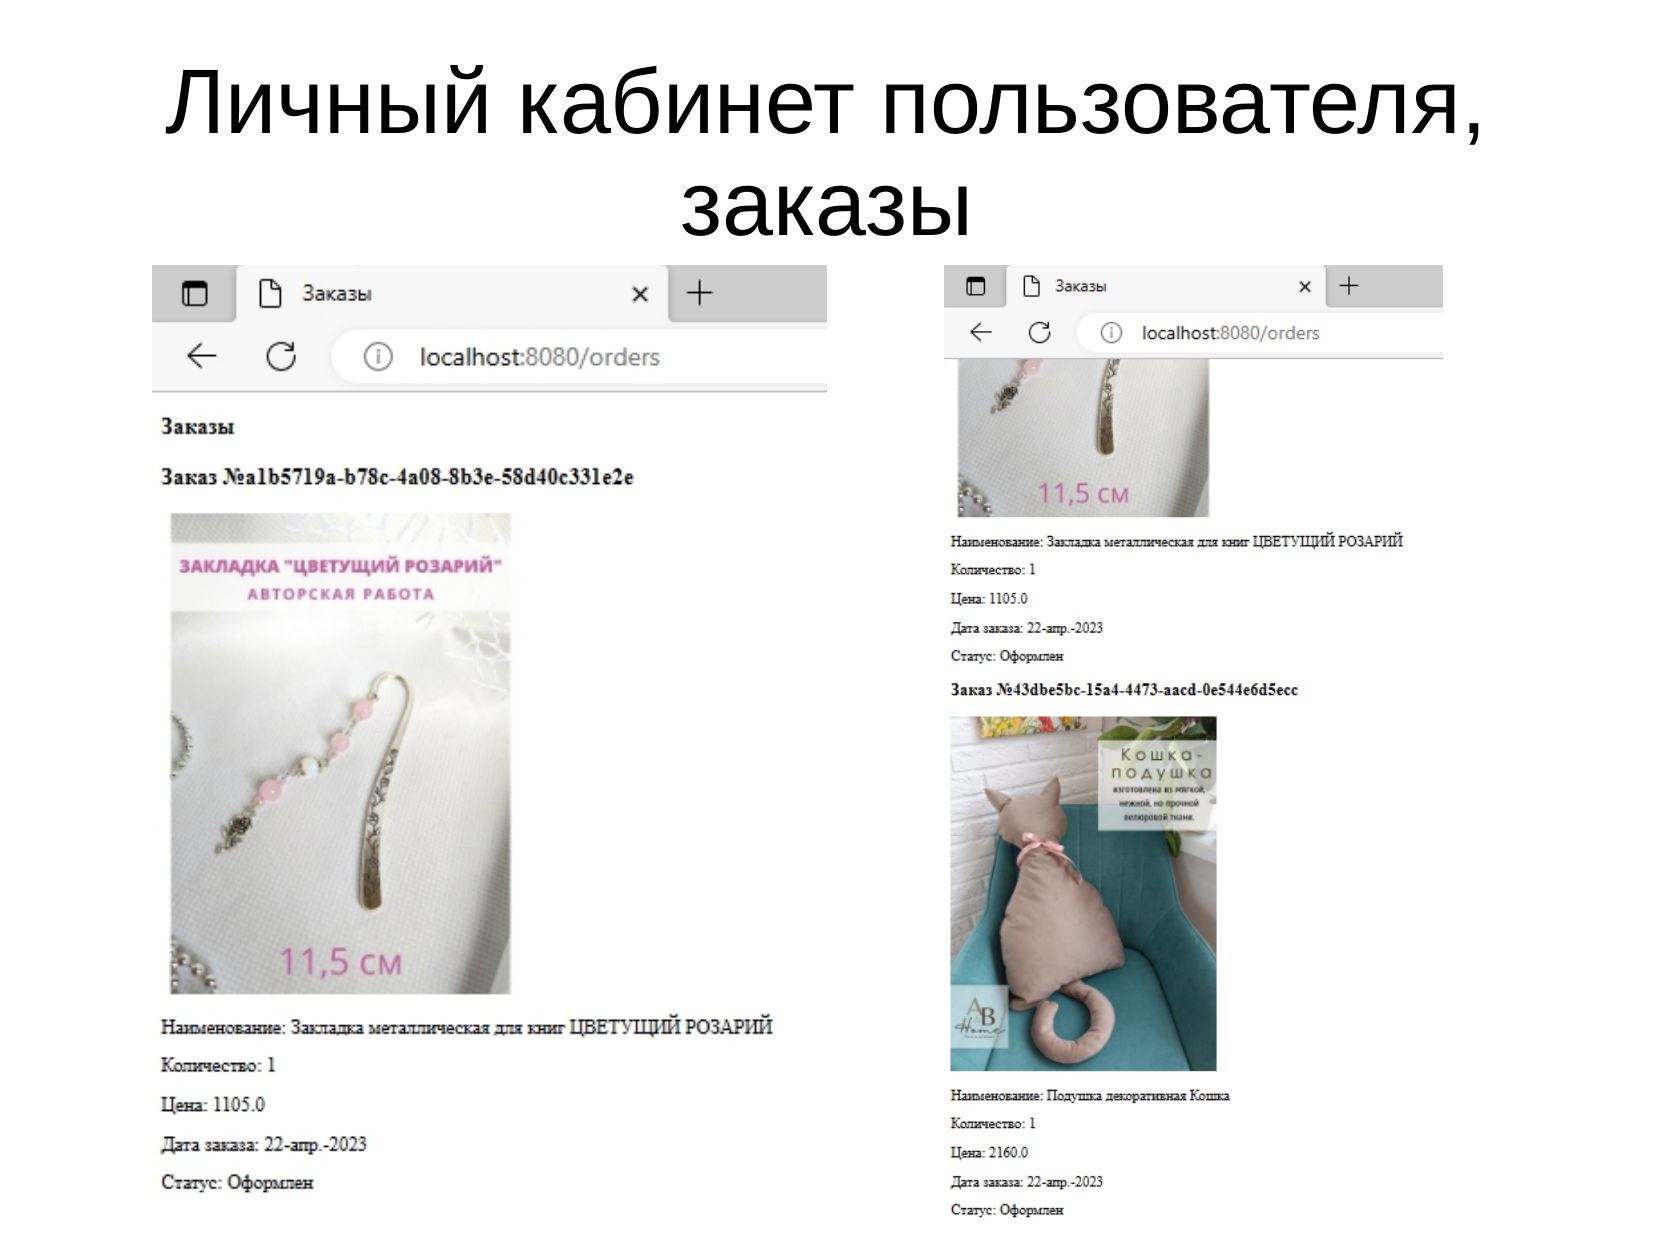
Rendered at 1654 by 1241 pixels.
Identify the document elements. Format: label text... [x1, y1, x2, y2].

title Личный кабинет пользователя, заказы [82, 49, 1571, 257]
picture [152, 265, 827, 1209]
picture [944, 265, 1443, 1232]
